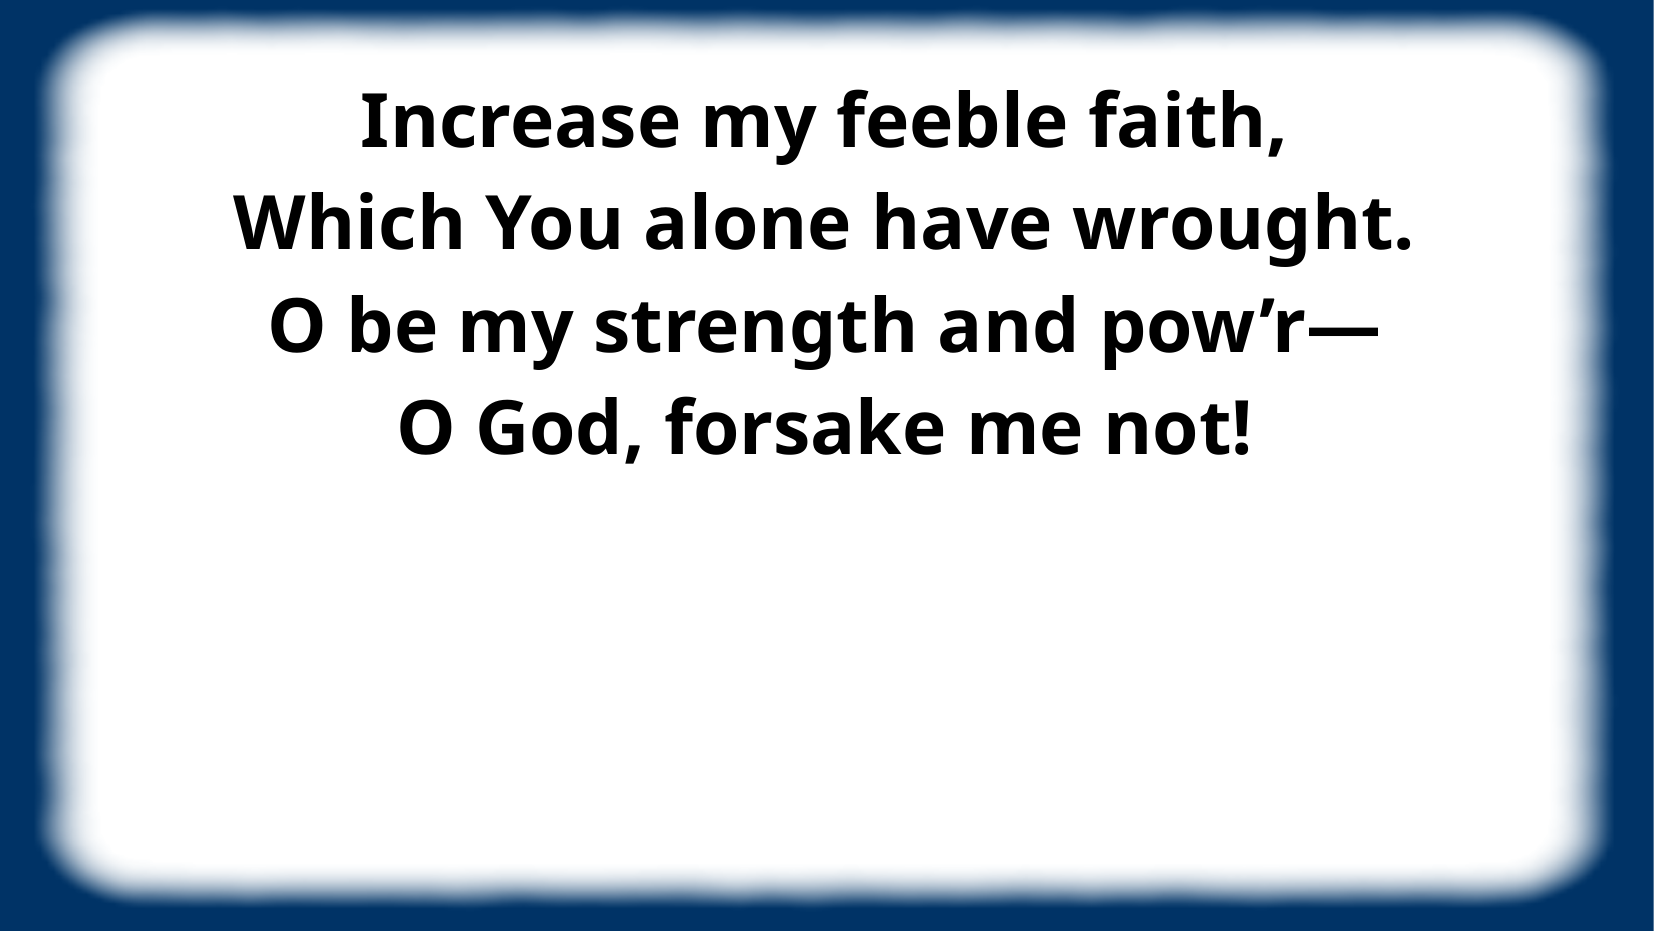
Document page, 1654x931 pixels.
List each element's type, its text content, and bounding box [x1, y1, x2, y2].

picture [0, 0, 1654, 931]
text_box Increase my feeble faith, Which You alone have wrought. O be my strength and pow’r— O God, forsake me not! [105, 60, 1546, 473]
